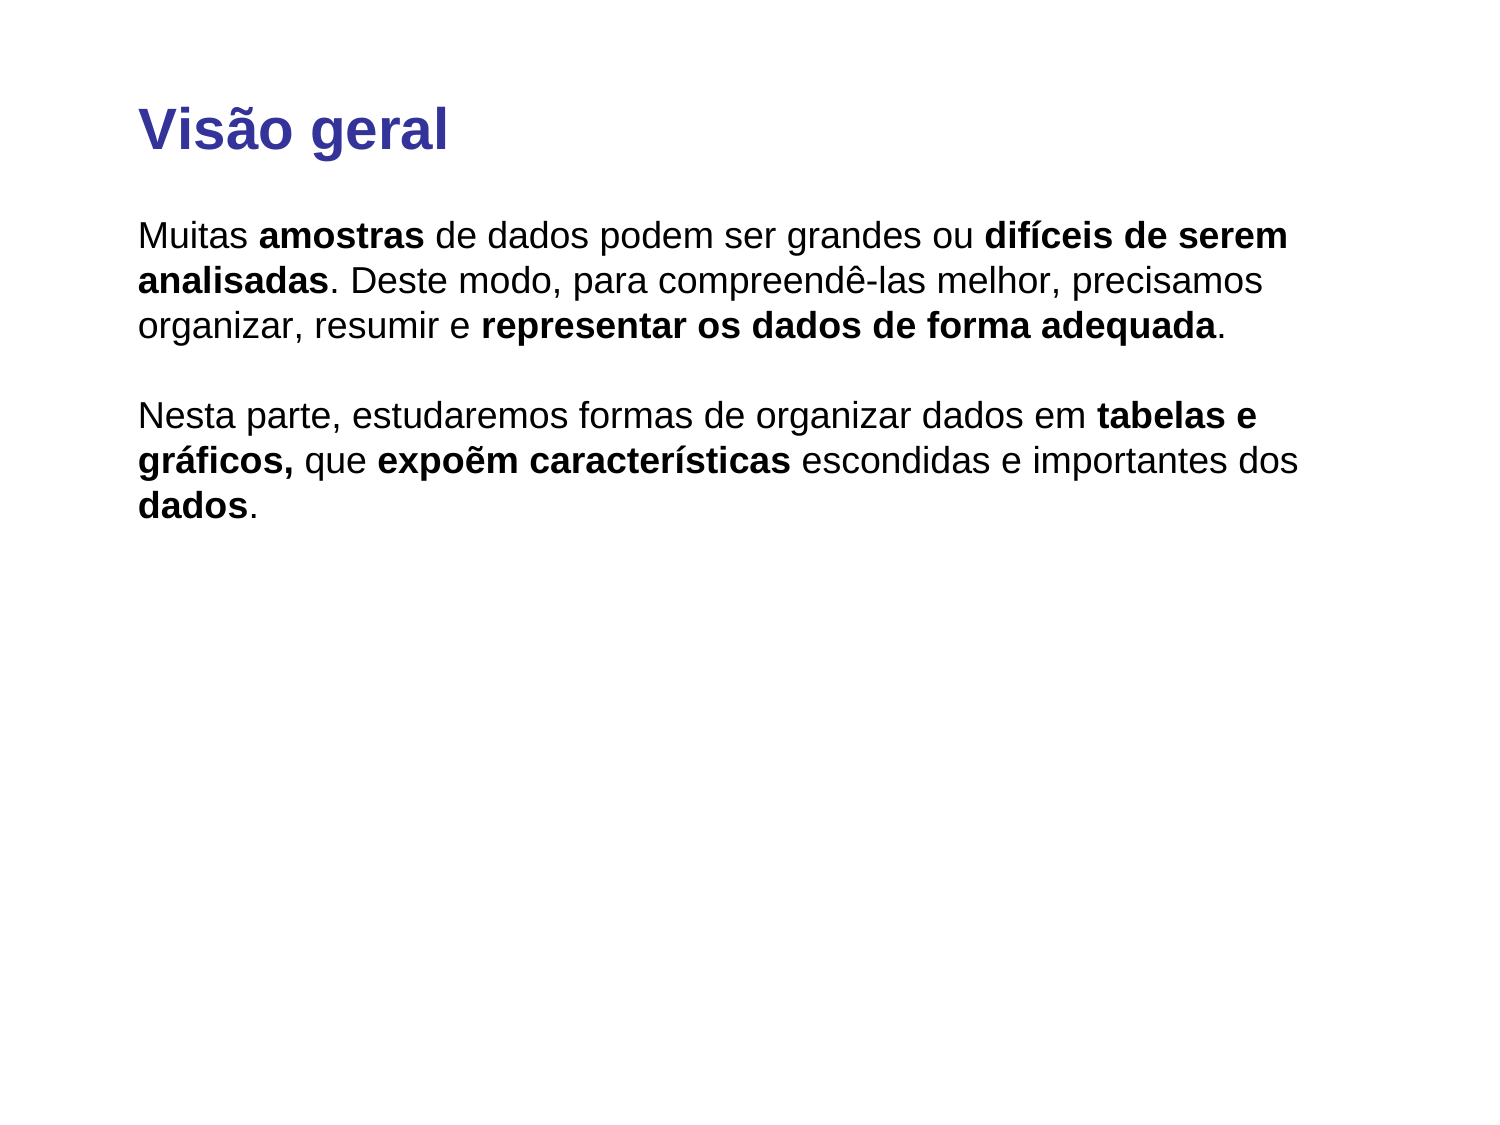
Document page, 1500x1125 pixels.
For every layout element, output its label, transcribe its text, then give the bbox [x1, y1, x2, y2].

text_box Visão geral [123, 84, 1400, 179]
text_box Muitas amostras de dados podem ser grandes ou difíceis de serem analisadas. Deste modo, para compreendê-las melhor, precisamos organizar, resumir e representar os dados de forma adequada. Nesta parte, estudaremos formas de organizar dados em tabelas e gráficos, que expoẽm características escondidas e importantes dos dados. [123, 203, 1366, 691]
